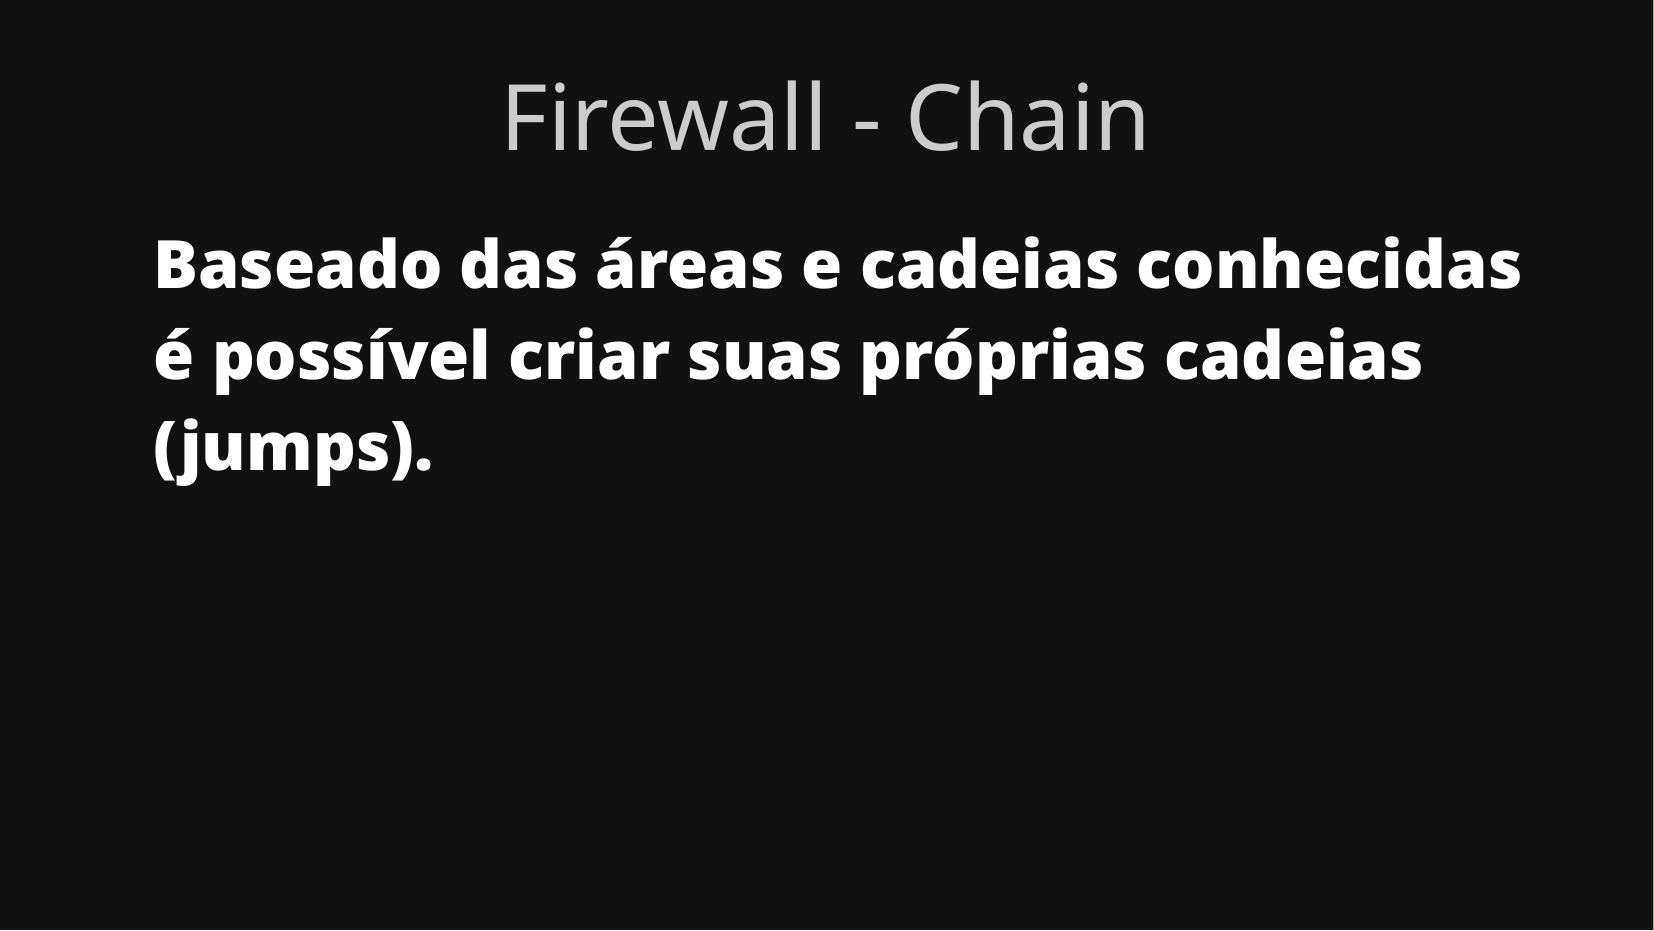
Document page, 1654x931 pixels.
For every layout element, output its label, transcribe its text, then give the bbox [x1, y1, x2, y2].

title Firewall - Chain [82, 37, 1571, 193]
list Baseado das áreas e cadeias conhecidas é possível criar suas próprias cadeias (jumps). [82, 217, 1571, 886]
